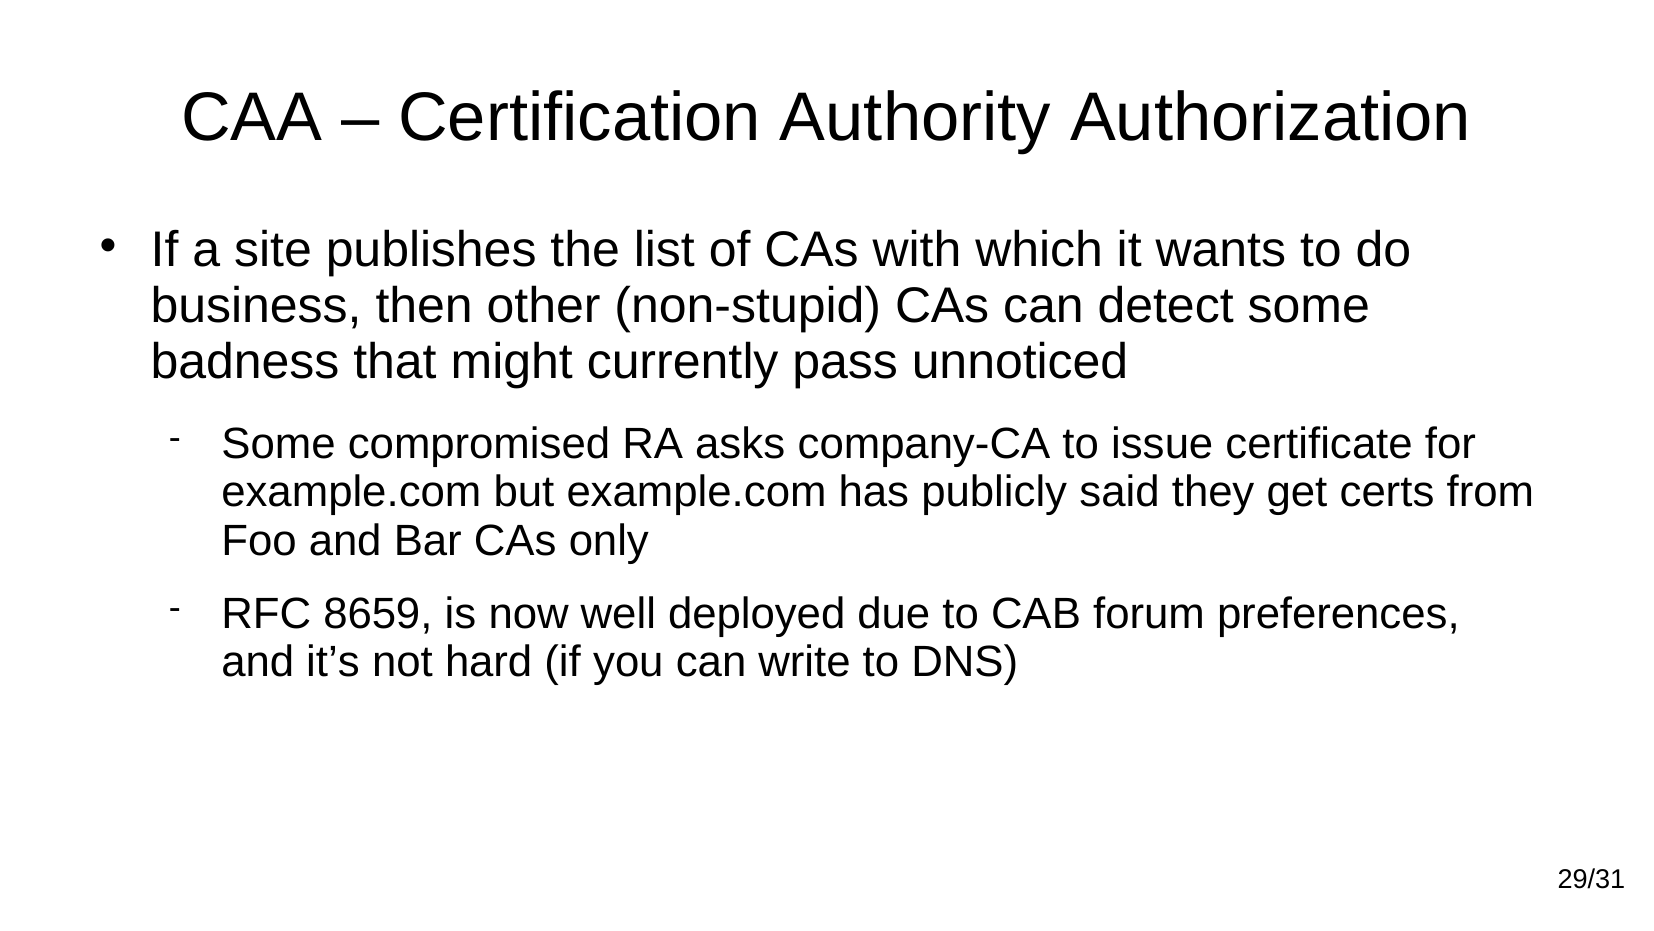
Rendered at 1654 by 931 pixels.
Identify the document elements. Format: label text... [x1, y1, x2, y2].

list If a site publishes the list of CAs with which it wants to do business, then other (non-stupid) CAs can detect some badness that might currently pass unnoticed Some compromised RA asks company-CA to issue certificate for example.com but example.com has publicly said they get certs from Foo and Bar CAs only RFC 8659, is now well deployed due to CAB forum preferences, and it’s not hard (if you can write to DNS) [82, 217, 1538, 758]
title CAA – Certification Authority Authorization [82, 37, 1571, 193]
